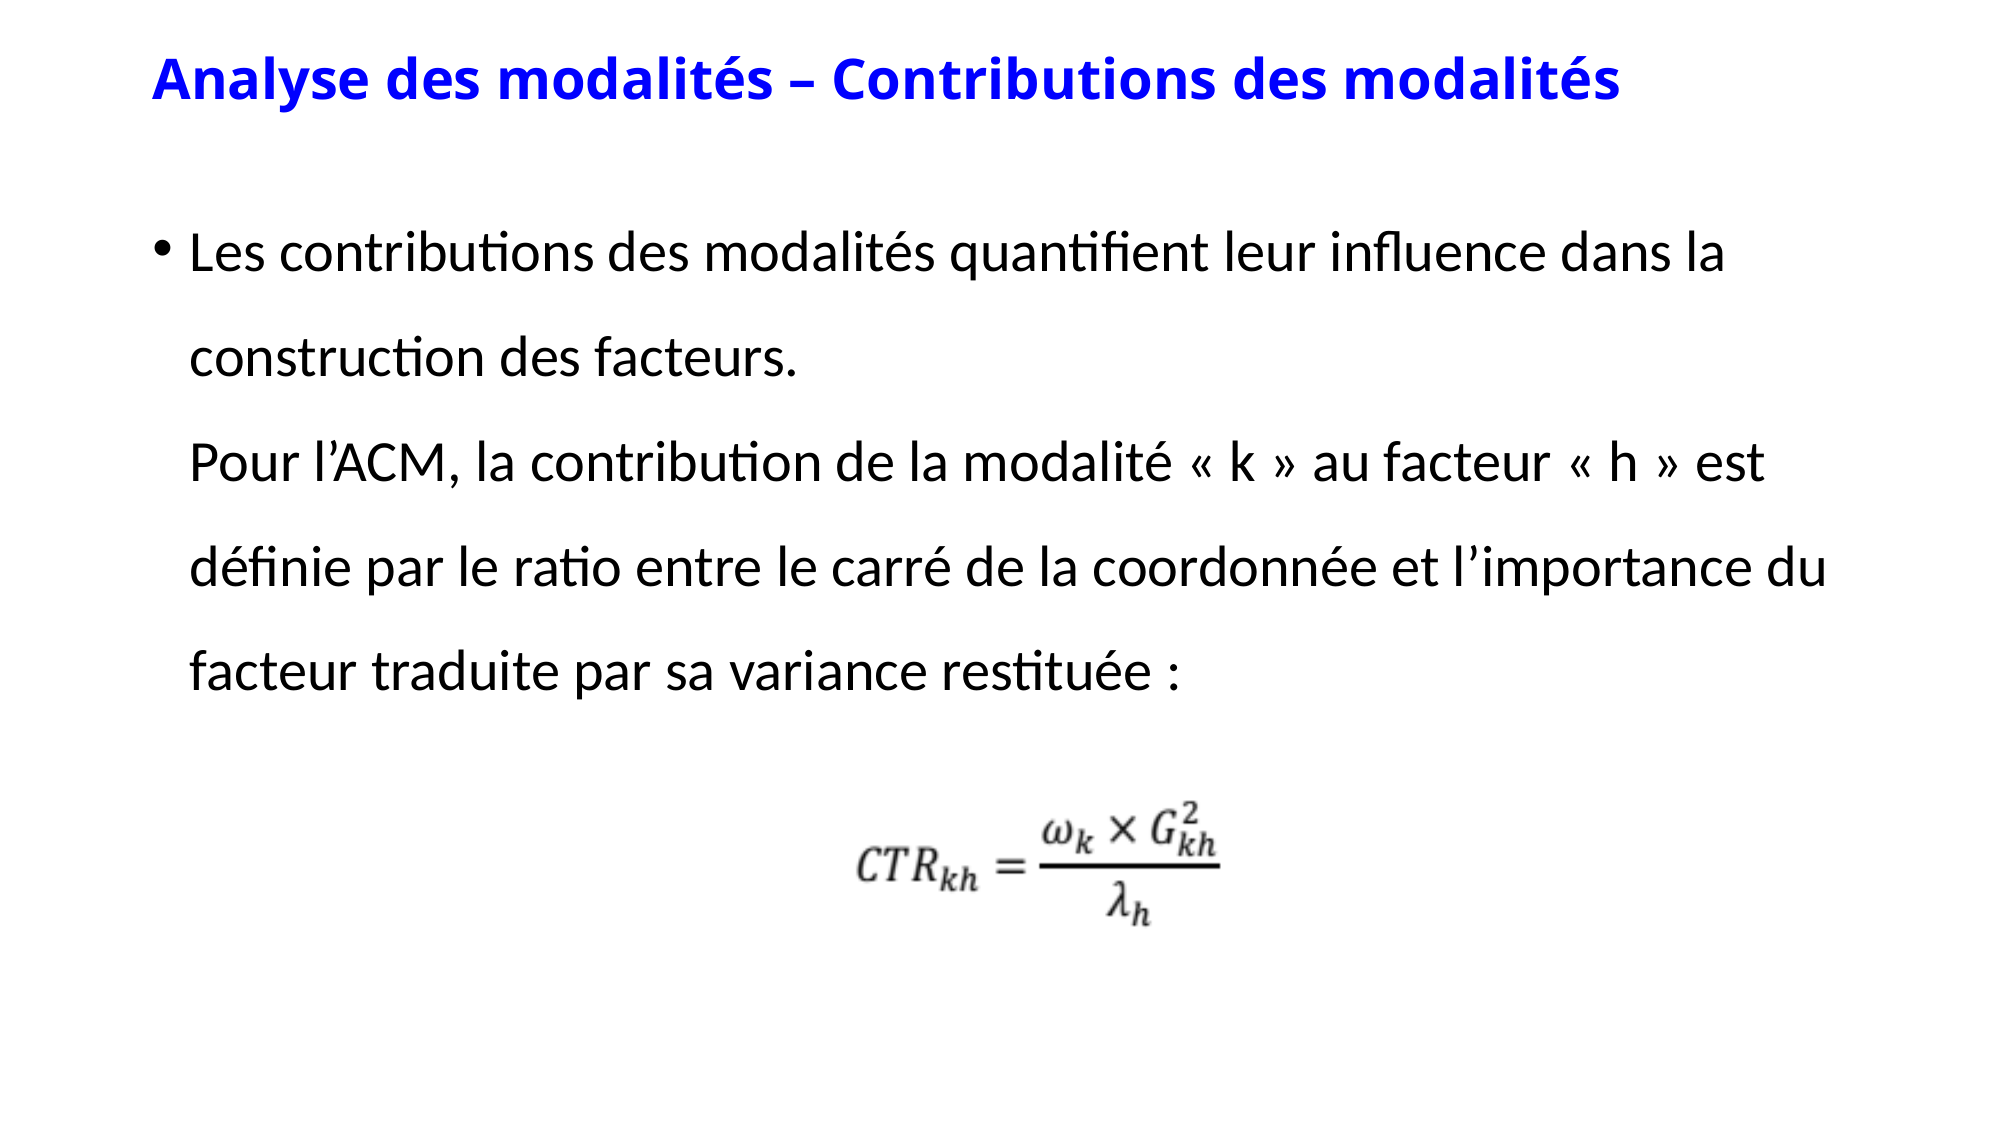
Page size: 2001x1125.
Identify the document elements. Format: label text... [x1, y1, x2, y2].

title Analyse des modalités – Contributions des modalités [137, 22, 1863, 140]
list Les contributions des modalités quantifient leur influence dans la construction des facteurs. Pour l’ACM, la contribution de la modalité « k » au facteur « h » est définie par le ratio entre le carré de la coordonnée et l’importance du facteur traduite par sa variance restituée : [137, 170, 1863, 1025]
picture [816, 752, 1239, 949]
